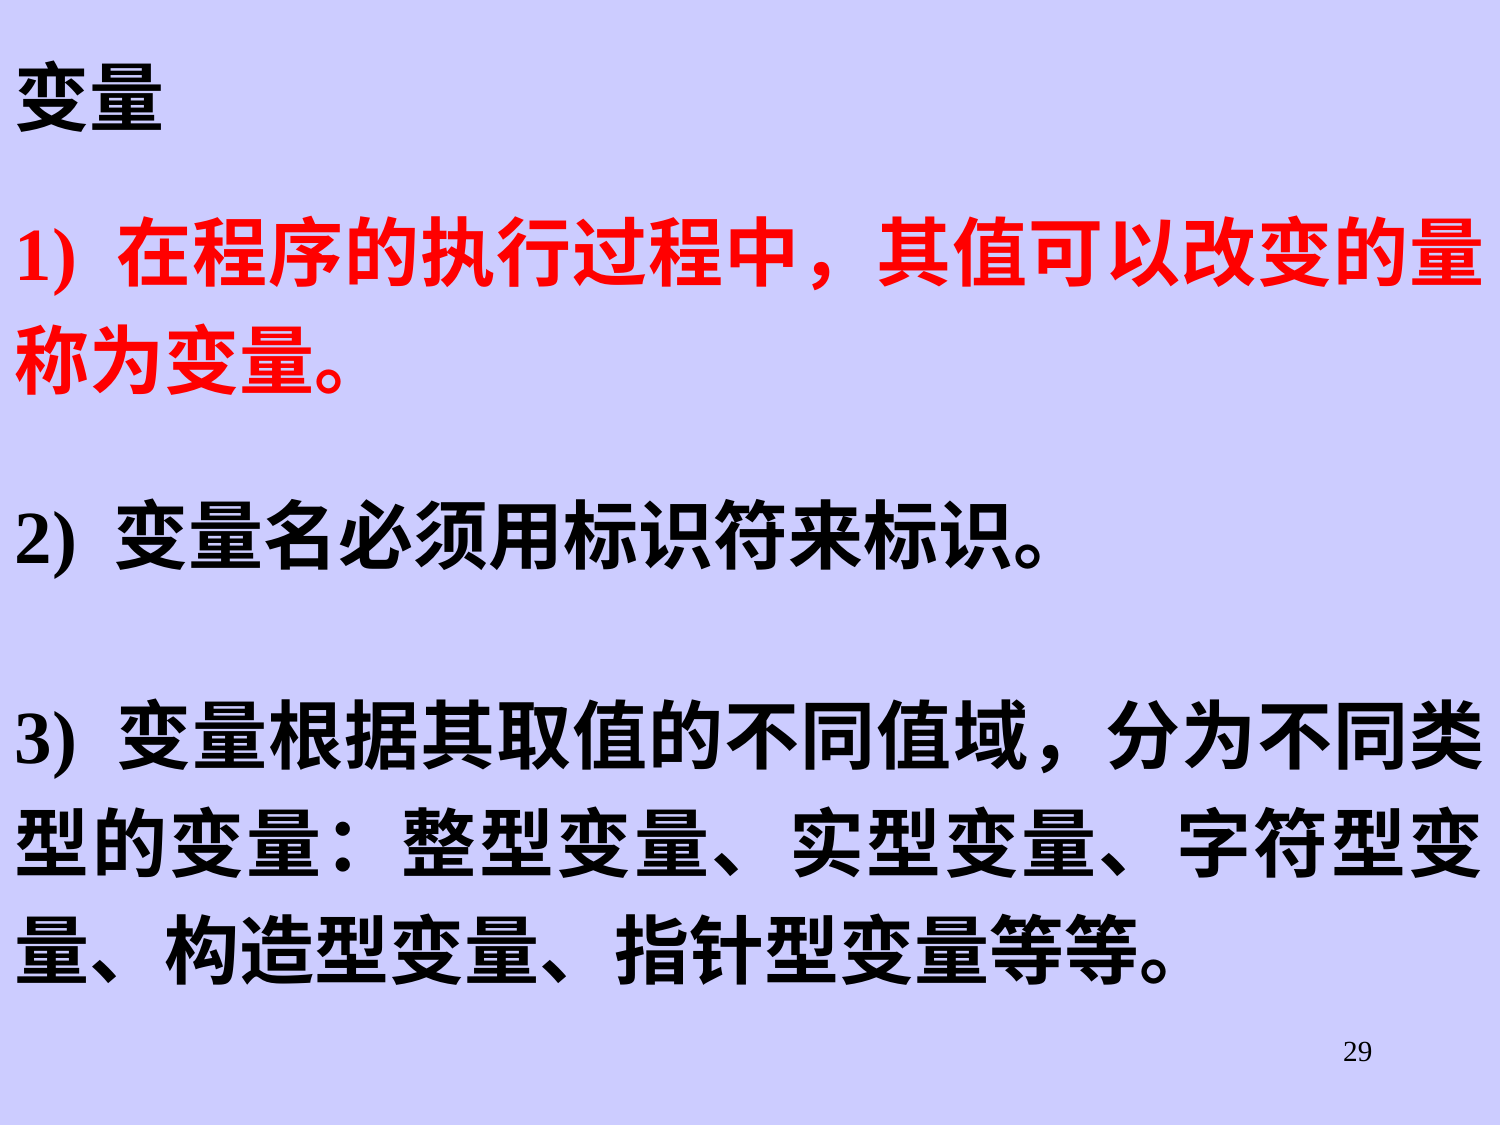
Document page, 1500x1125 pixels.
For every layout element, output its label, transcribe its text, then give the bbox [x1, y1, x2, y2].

text_box <编号> [1074, 1025, 1388, 1101]
text_box 变量 1) 在程序的执行过程中，其值可以改变的量称为变量。 [0, 24, 1500, 412]
text_box 3) 变量根据其取值的不同值域，分为不同类型的变量：整型变量、实型变量、字符型变量、构造型变量、指针型变量等等。 [0, 662, 1500, 1002]
text_box 2) 变量名必须用标识符来标识。 [0, 462, 1500, 586]
